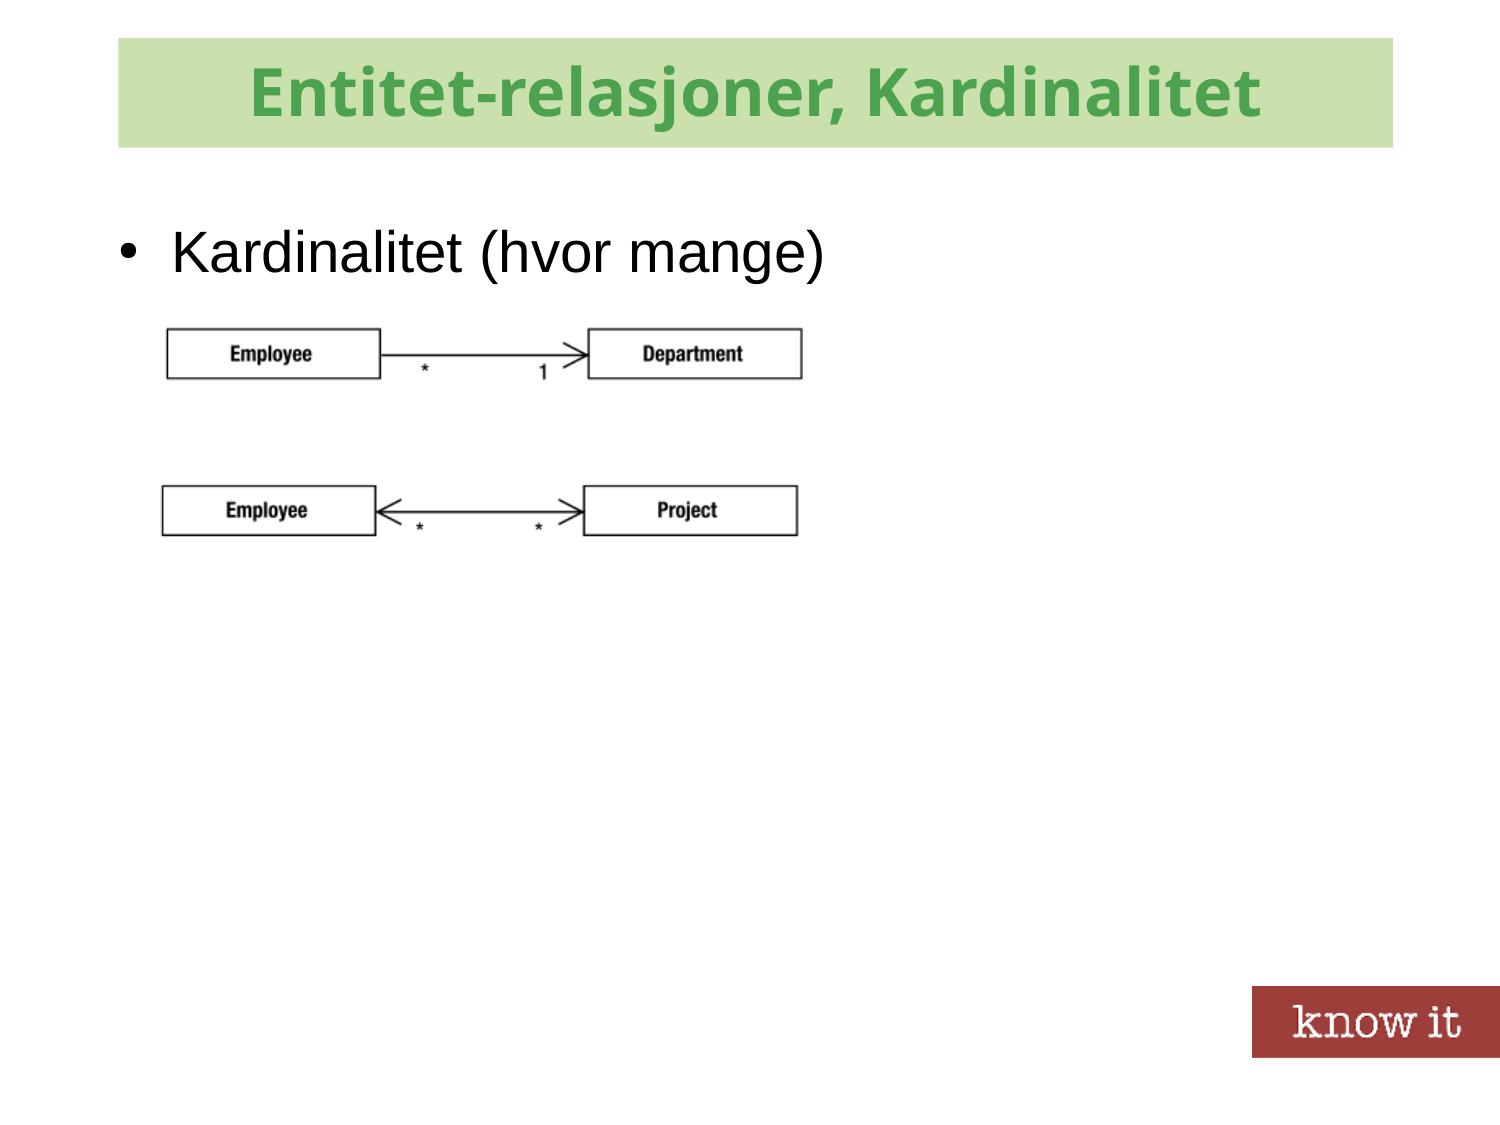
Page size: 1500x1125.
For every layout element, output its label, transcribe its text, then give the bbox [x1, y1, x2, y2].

list Kardinalitet (hvor mange) [100, 220, 1360, 290]
text_box Entitet-relasjoner, Kardinalitet [118, 38, 1394, 148]
picture [1252, 986, 1500, 1058]
picture [156, 321, 814, 393]
picture [154, 477, 804, 542]
